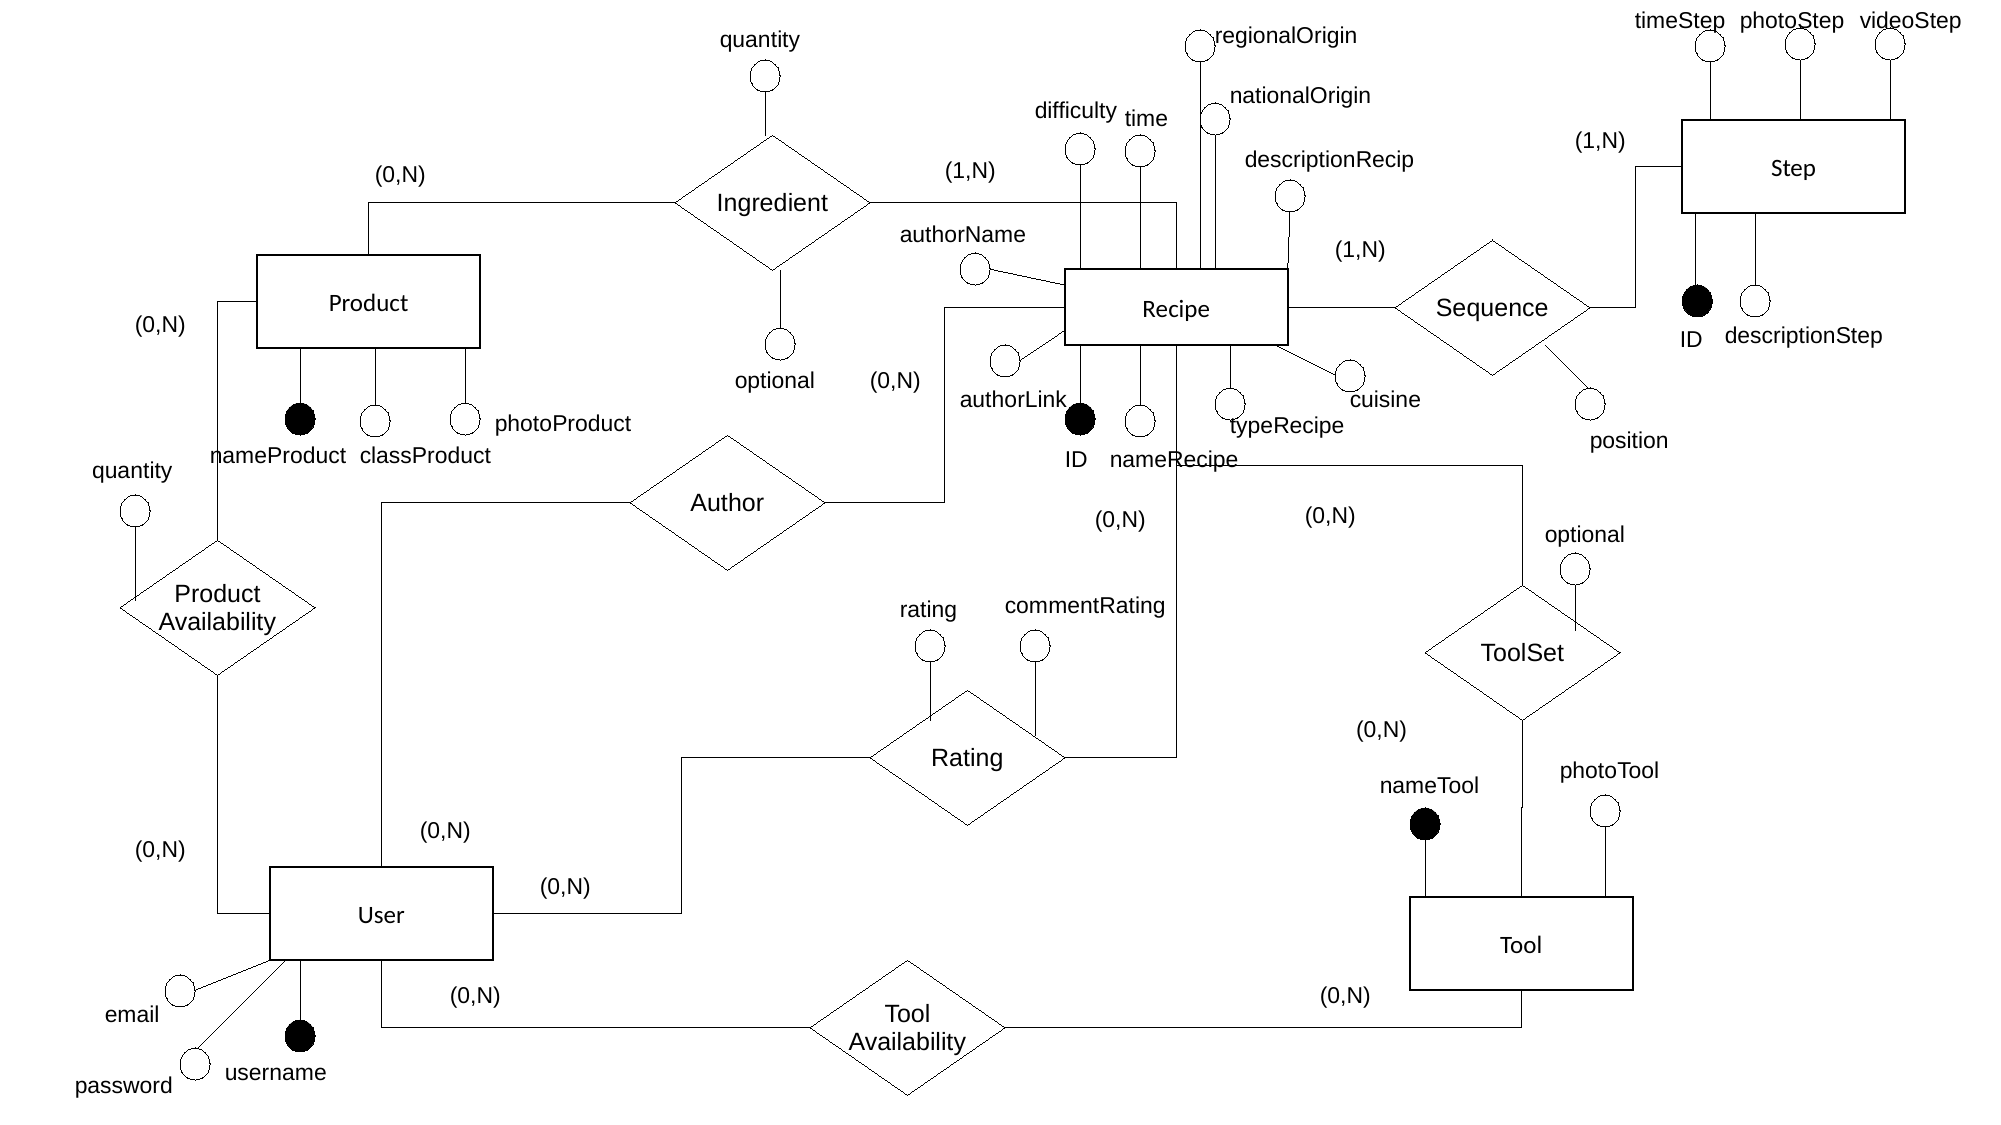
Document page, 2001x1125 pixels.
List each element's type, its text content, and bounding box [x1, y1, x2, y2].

text_box (0,N) [120, 829, 301, 871]
text_box (0,N) [1290, 495, 1471, 536]
text_box [1575, 387, 1606, 420]
text_box [285, 1019, 316, 1052]
text_box authorLink [945, 379, 1156, 421]
text_box Product Availability [120, 540, 316, 675]
text_box nationalOrigin [1215, 75, 1426, 116]
text_box Rating [870, 690, 1065, 826]
text_box difficulty [1020, 90, 1231, 131]
text_box (0,N) [360, 154, 541, 196]
text_box position [1575, 420, 1786, 461]
text_box classProduct [345, 435, 556, 476]
text_box regionalOrigin [1200, 15, 1411, 56]
text_box [1125, 421, 1156, 437]
text_box (0,N) [405, 810, 586, 851]
text_box [165, 974, 196, 994]
text_box descriptionRecip [1230, 139, 1441, 180]
text_box [1215, 387, 1246, 404]
text_box ID [1050, 439, 1095, 480]
text_box Step [1682, 119, 1906, 214]
text_box (0,N) [525, 866, 706, 908]
text_box [750, 61, 781, 92]
text_box authorName [885, 214, 1096, 255]
text_box (0,N) [1341, 709, 1522, 751]
text_box (0,N) [435, 975, 616, 1016]
text_box (0,N) [855, 360, 1036, 401]
text_box [1560, 555, 1591, 586]
text_box [915, 631, 946, 662]
text_box timeStep [1620, 0, 1725, 41]
text_box (1,N) [1560, 120, 1741, 161]
text_box [360, 404, 391, 435]
text_box rating [885, 589, 1096, 631]
text_box Product [257, 254, 481, 349]
text_box time [1110, 98, 1321, 140]
text_box photoTool [1545, 750, 1756, 791]
text_box username [210, 1051, 391, 1093]
text_box cuisine [1335, 379, 1546, 421]
text_box [1275, 180, 1306, 212]
text_box [1590, 794, 1621, 827]
text_box Ingredient [675, 135, 870, 271]
text_box quantity [77, 450, 258, 491]
text_box Tool Availability [810, 960, 1005, 1096]
text_box Recipe [1065, 269, 1288, 345]
text_box (0,N) [1305, 975, 1486, 1016]
text_box photoStep [1725, 0, 1845, 41]
text_box optional [1530, 514, 1756, 555]
text_box [285, 402, 316, 435]
text_box [1185, 29, 1212, 62]
text_box (0,N) [120, 304, 301, 346]
text_box (1,N) [930, 149, 1111, 191]
text_box [960, 255, 991, 286]
text_box videoStep [1845, 0, 2000, 41]
text_box [1875, 41, 1906, 61]
text_box nameRecipe [1095, 439, 1306, 480]
text_box nameTool [1365, 765, 1576, 806]
text_box descriptionStep [1710, 314, 1921, 356]
text_box Author [630, 435, 825, 571]
text_box [450, 402, 480, 435]
text_box [1065, 421, 1095, 436]
text_box [1065, 132, 1096, 149]
text_box nameProduct [195, 435, 345, 476]
text_box commentRating [990, 585, 1201, 626]
text_box [1125, 140, 1156, 167]
text_box [765, 327, 796, 360]
text_box [180, 1047, 211, 1065]
text_box [990, 344, 1020, 360]
text_box [1410, 807, 1441, 841]
text_box [1682, 284, 1713, 317]
text_box optional [720, 360, 855, 401]
text_box email [90, 994, 211, 1036]
text_box (0,N) [1080, 499, 1261, 540]
text_box [1695, 41, 1726, 62]
text_box password [60, 1065, 211, 1106]
text_box photoProduct [480, 403, 691, 444]
text_box ID [1665, 319, 1876, 361]
text_box Tool [1410, 896, 1633, 990]
text_box quantity [705, 19, 916, 61]
text_box [1785, 41, 1816, 61]
text_box Sequence [1395, 245, 1590, 376]
text_box typeRecipe [1215, 404, 1426, 446]
text_box [1740, 284, 1771, 314]
text_box [1020, 631, 1051, 662]
text_box User [270, 866, 493, 960]
text_box [120, 494, 151, 527]
text_box [1335, 359, 1366, 379]
text_box ToolSet [1425, 585, 1621, 720]
text_box (1,N) [1320, 229, 1501, 271]
